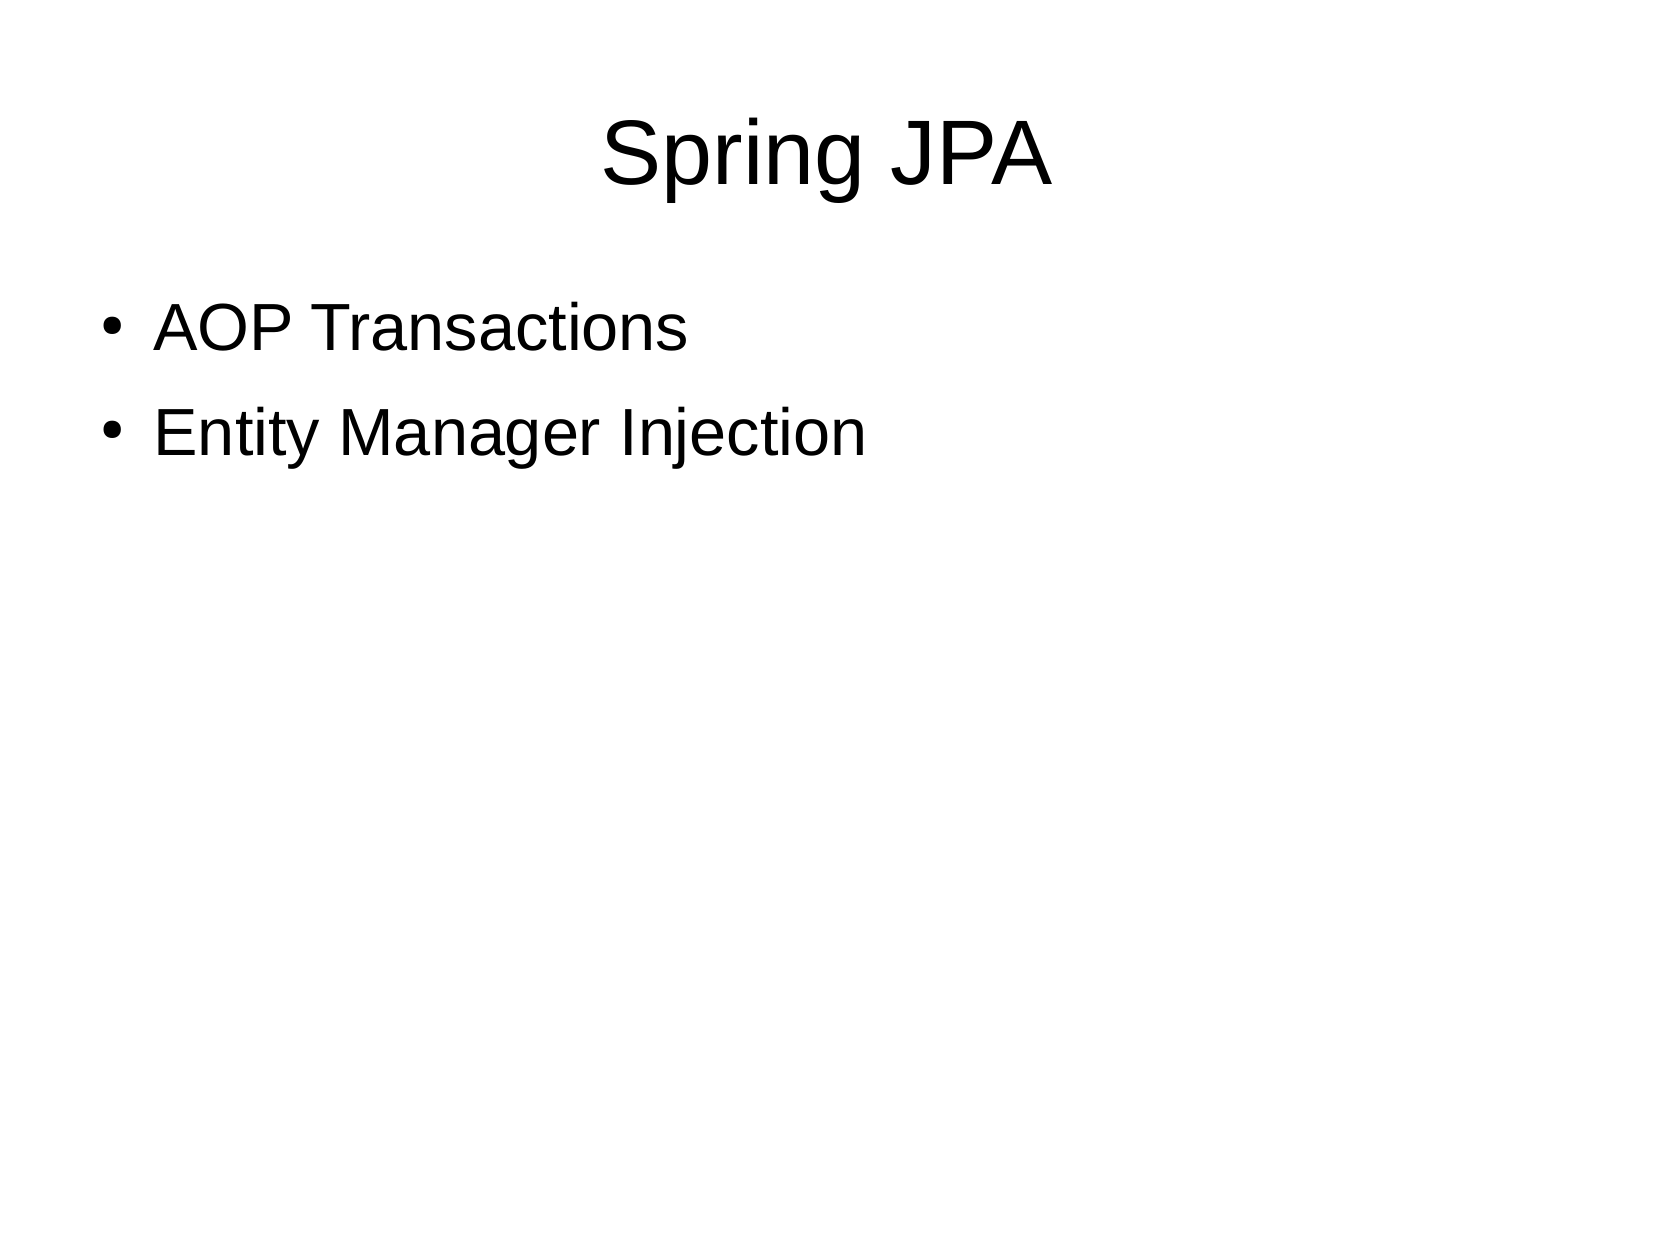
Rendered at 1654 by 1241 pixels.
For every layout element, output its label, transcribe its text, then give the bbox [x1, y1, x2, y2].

list AOP Transactions Entity Manager Injection [82, 290, 1571, 676]
title Spring JPA [82, 49, 1571, 257]
